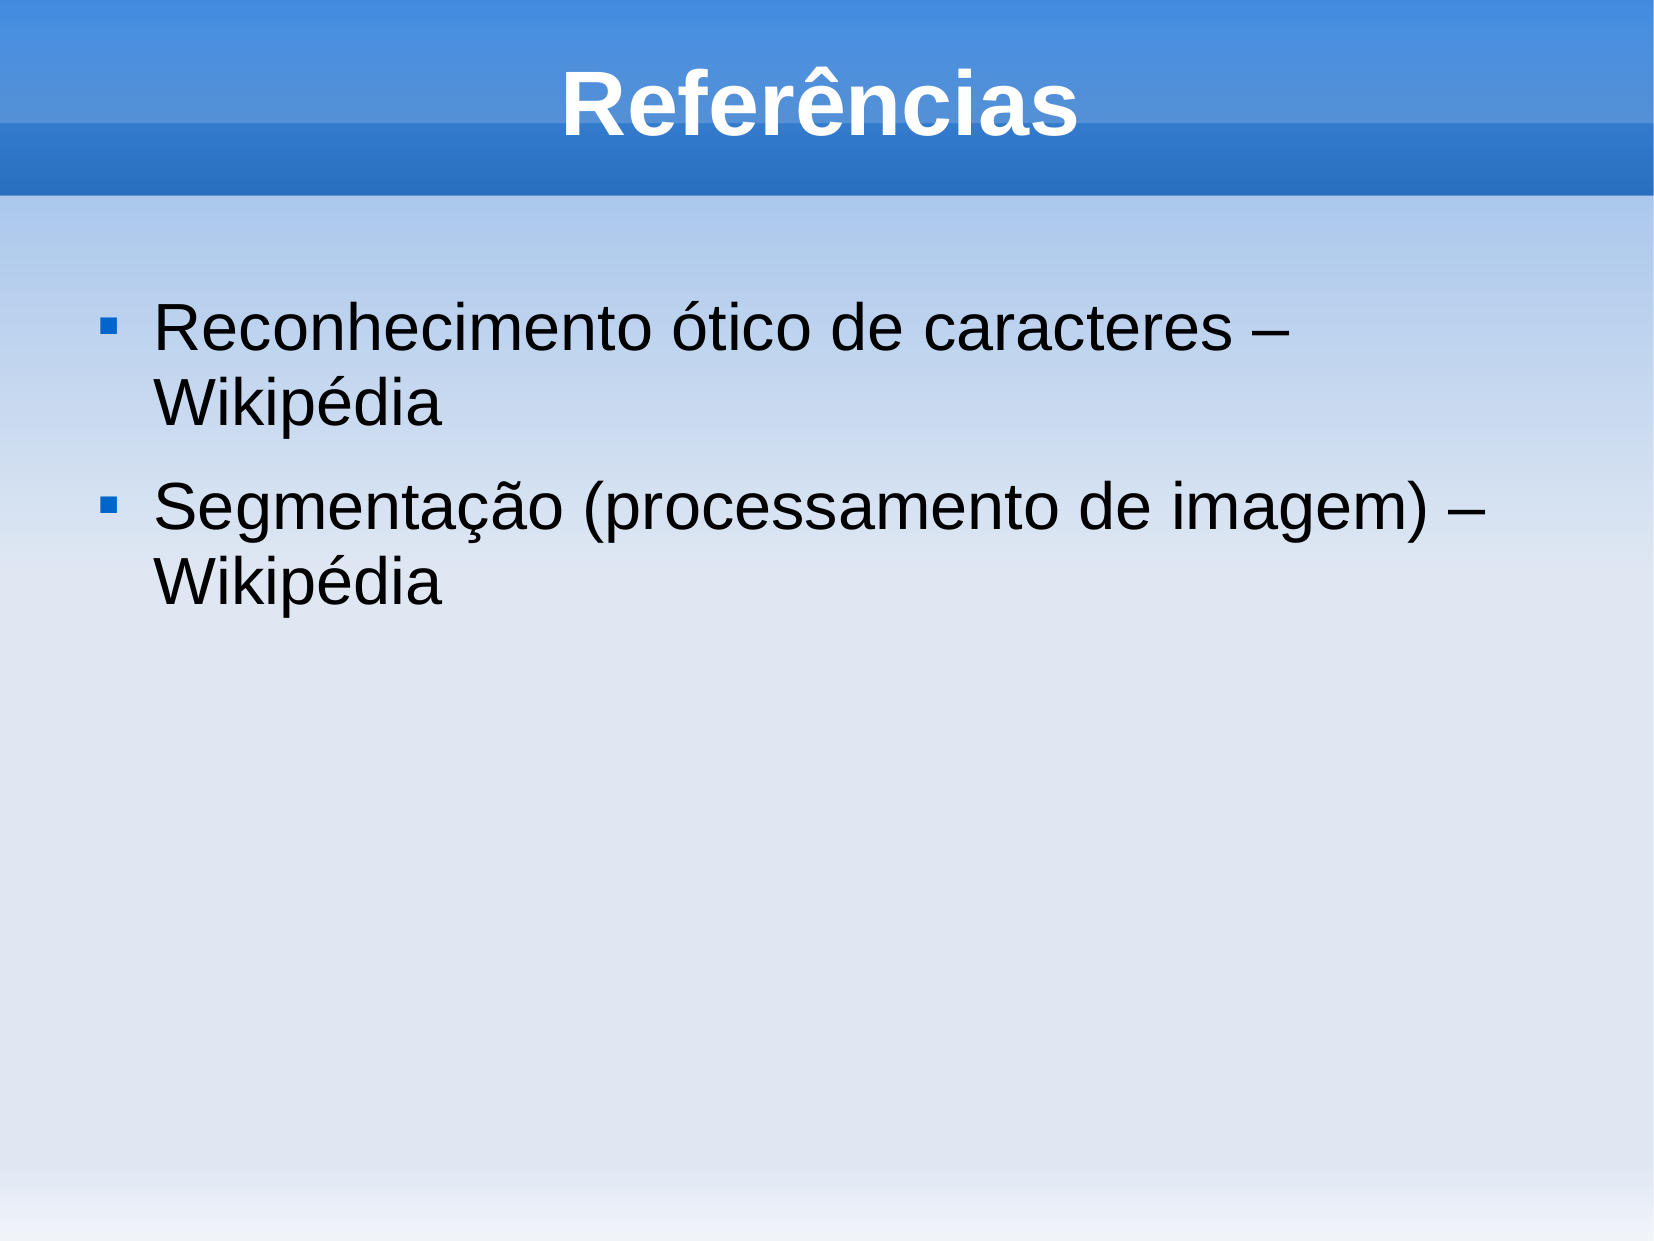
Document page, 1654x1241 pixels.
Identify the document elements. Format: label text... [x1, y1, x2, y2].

list Reconhecimento ótico de caracteres – Wikipédia Segmentação (processamento de imagem) – Wikipédia [82, 290, 1571, 1094]
picture [0, 0, 1654, 1241]
title Referências [76, 0, 1565, 208]
